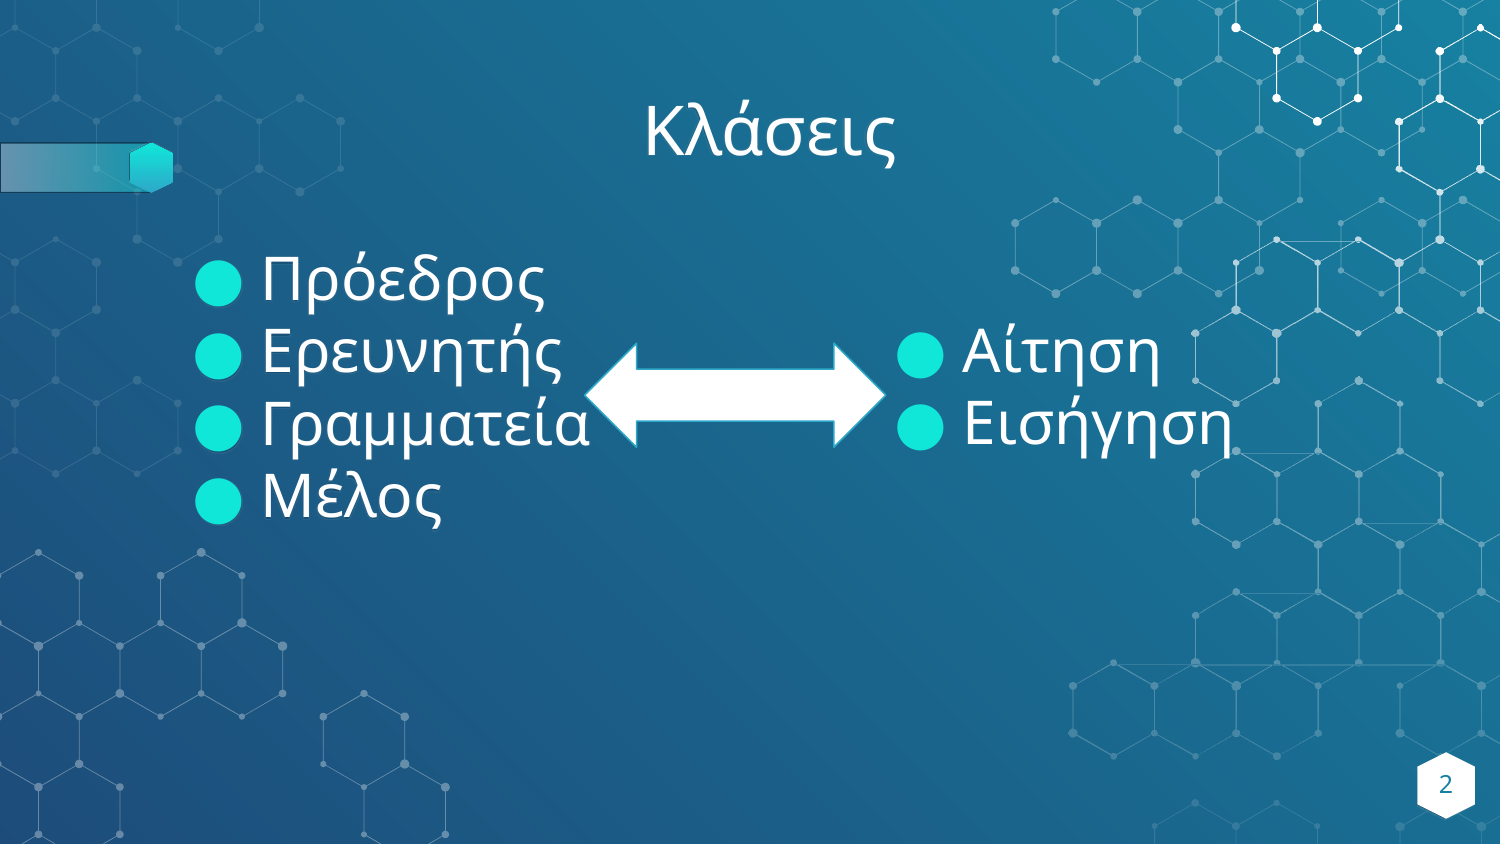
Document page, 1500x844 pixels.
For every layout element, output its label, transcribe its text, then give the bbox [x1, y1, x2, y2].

text_box [584, 343, 886, 448]
text_box Αίτηση Εισήγηση [872, 296, 1276, 472]
title Κλάσεις [217, 104, 1322, 163]
slide_number <αριθμός> [1417, 752, 1475, 819]
list Πρόεδρος Ερευνητής Γραμματεία Μέλος [185, 239, 702, 776]
